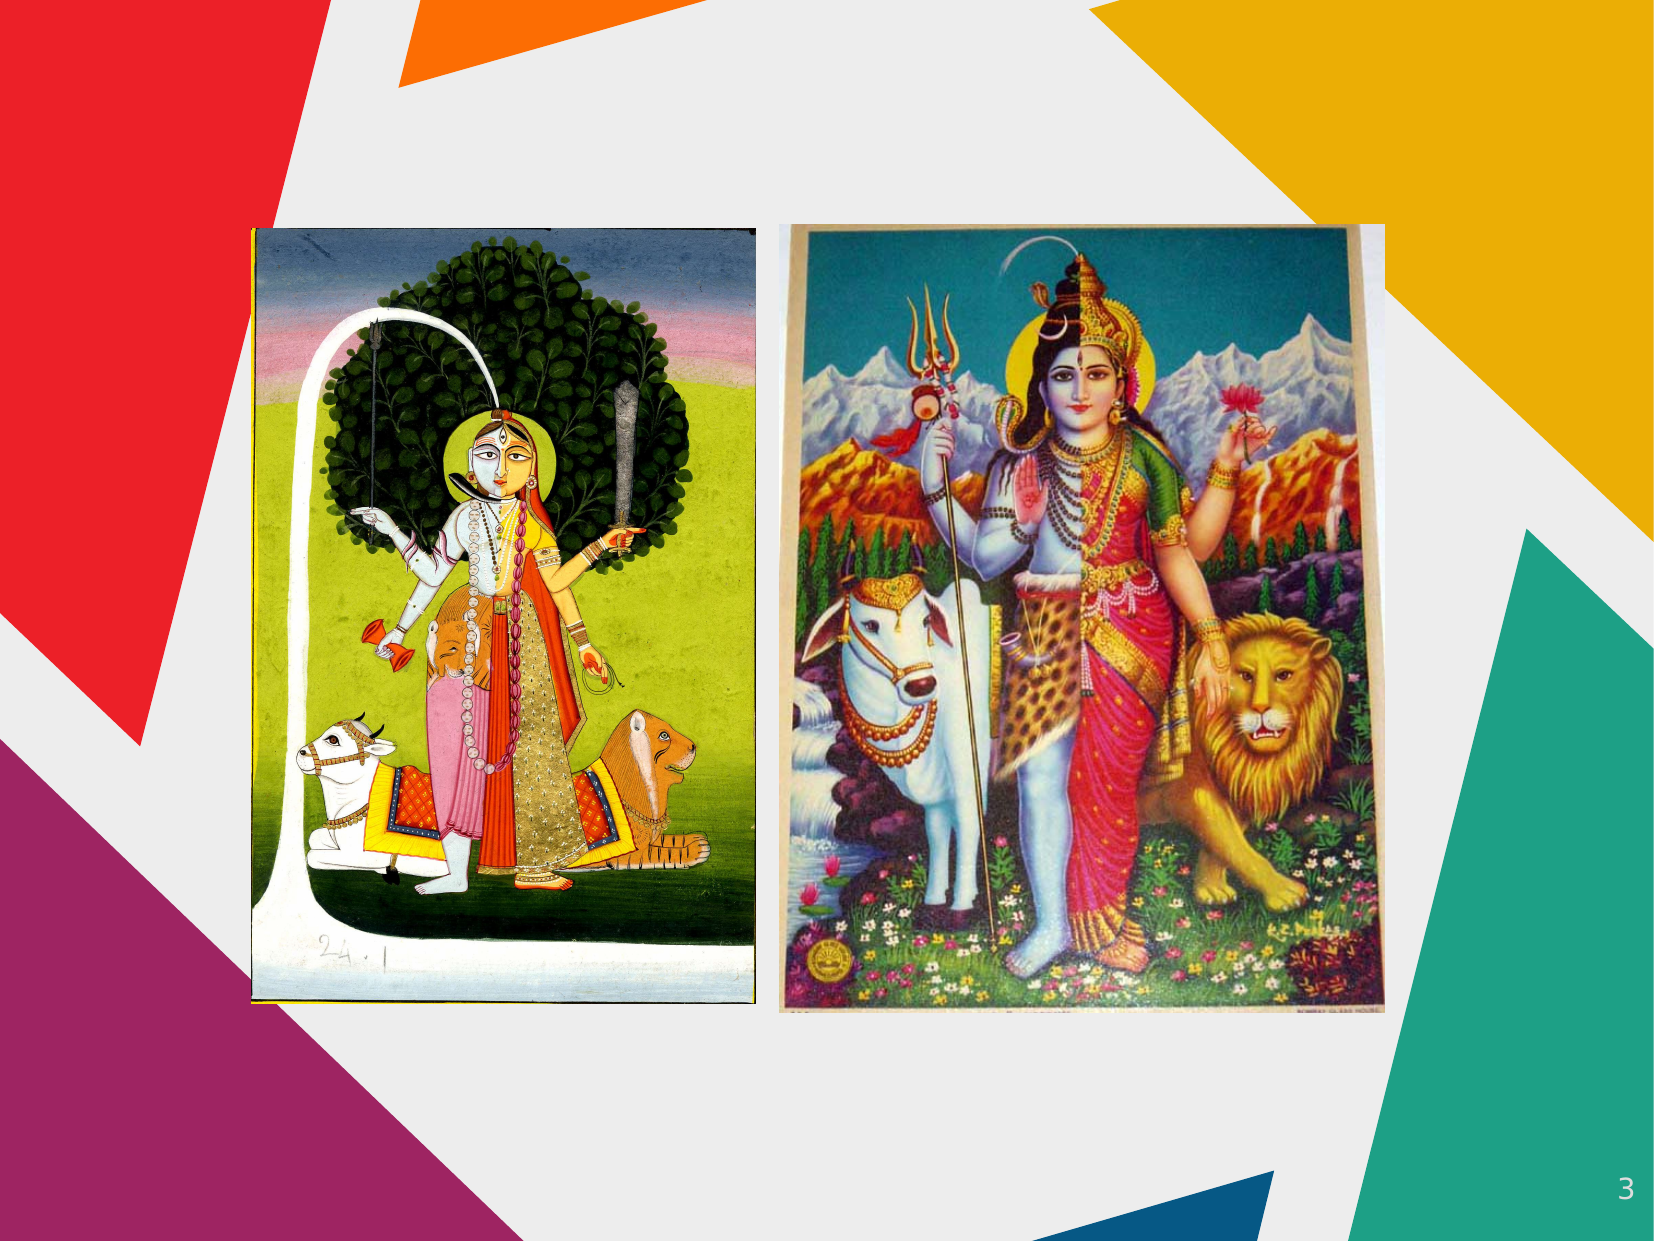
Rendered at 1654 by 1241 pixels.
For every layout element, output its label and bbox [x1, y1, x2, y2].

picture [251, 228, 756, 1004]
picture [779, 224, 1385, 1013]
